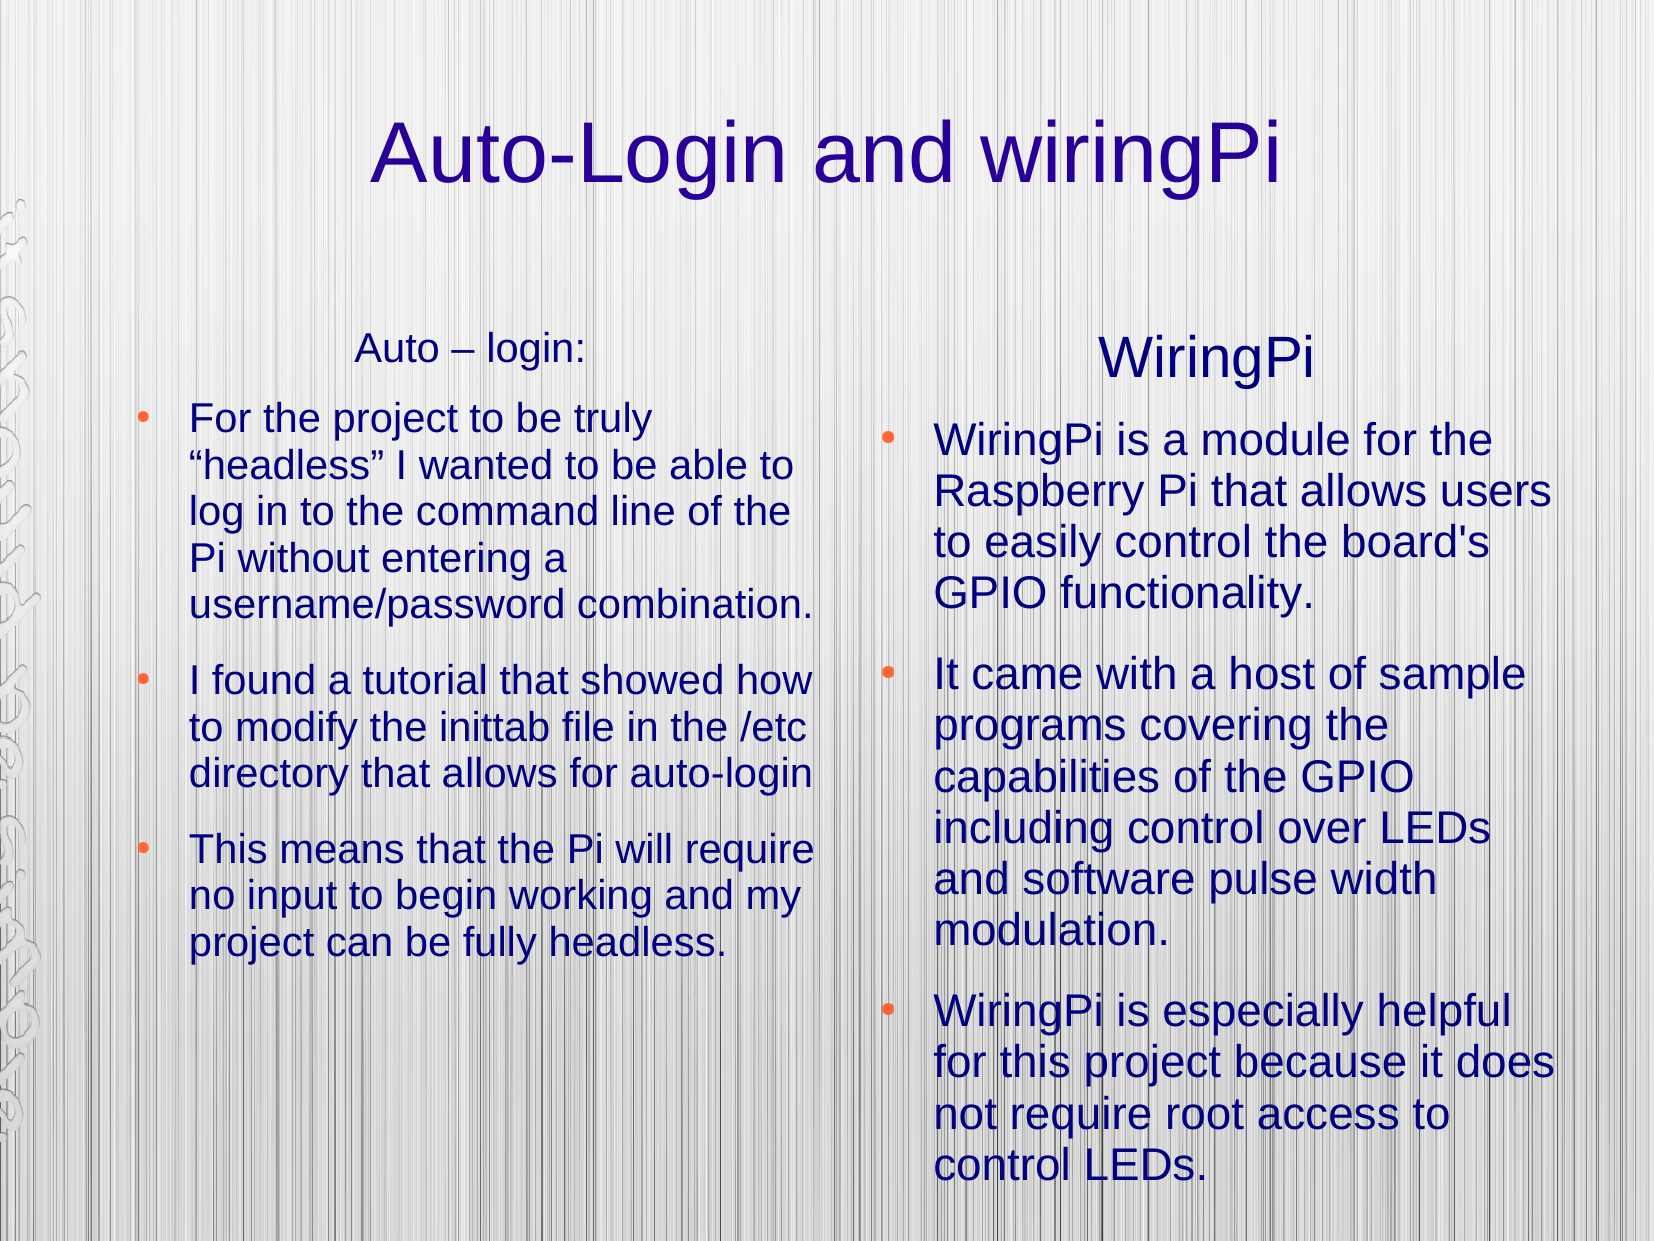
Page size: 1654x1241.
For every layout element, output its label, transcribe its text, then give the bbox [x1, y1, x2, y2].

picture [0, 0, 1654, 1241]
list WiringPi WiringPi is a module for the Raspberry Pi that allows users to easily control the board's GPIO functionality. It came with a host of sample programs covering the capabilities of the GPIO including control over LEDs and software pulse width modulation. WiringPi is especially helpful for this project because it does not require root access to control LEDs. [862, 324, 1572, 1187]
list Auto – login: For the project to be truly “headless” I wanted to be able to log in to the command line of the Pi without entering a username/password combination. I found a tutorial that showed how to modify the inittab file in the /etc directory that allows for auto-login This means that the Pi will require no input to begin working and my project can be fully headless. [118, 324, 827, 1004]
title Auto-Login and wiringPi [82, 49, 1571, 257]
